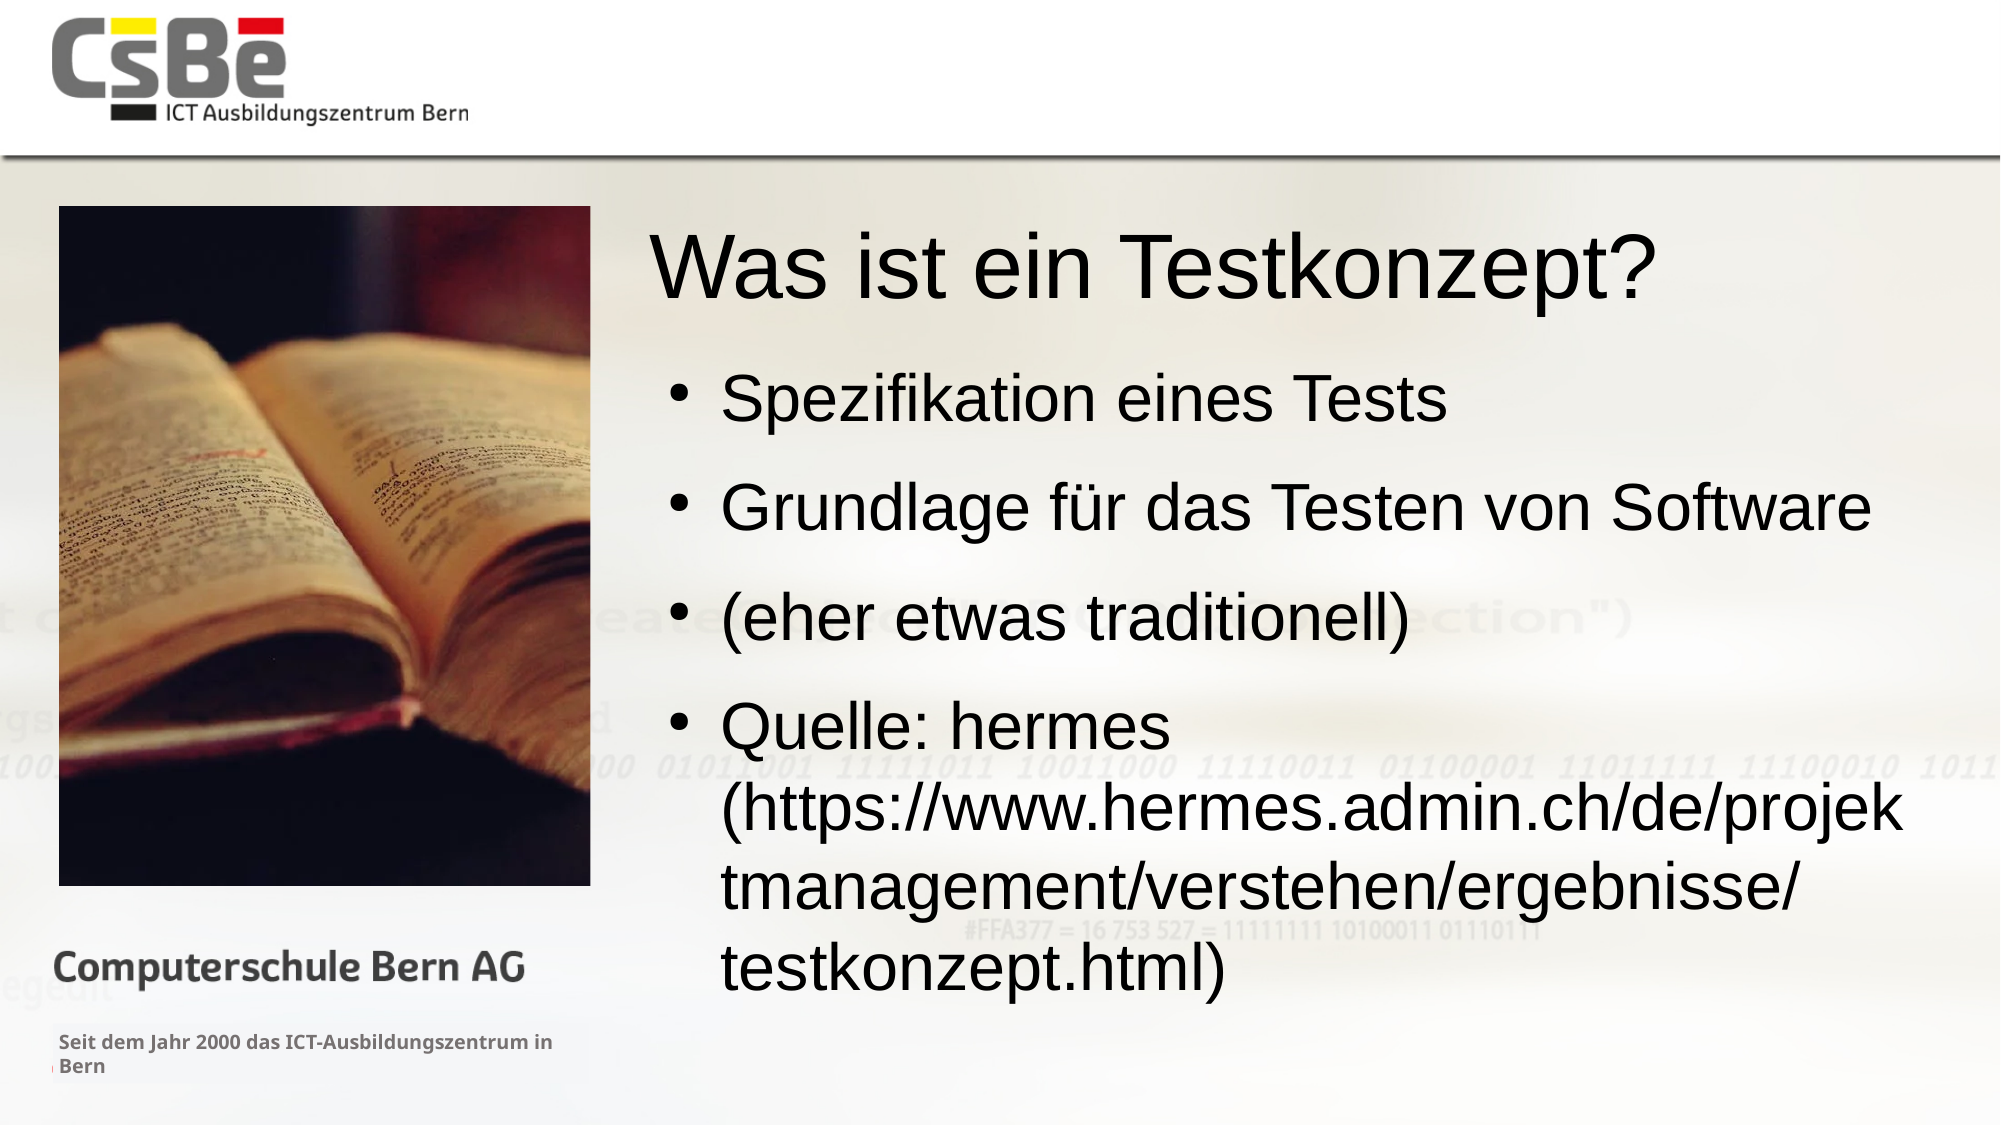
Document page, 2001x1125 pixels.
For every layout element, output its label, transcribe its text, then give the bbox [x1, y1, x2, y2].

picture [0, 0, 2001, 1125]
list Was ist ein Testkonzept? [649, 206, 1920, 355]
list Spezifikation eines Tests Grundlage für das Testen von Software (eher etwas traditionell) Quelle: hermes (https://www.hermes.admin.ch/de/projektmanagement/verstehen/ergebnisse/testkonzept.html) [649, 355, 1920, 1004]
